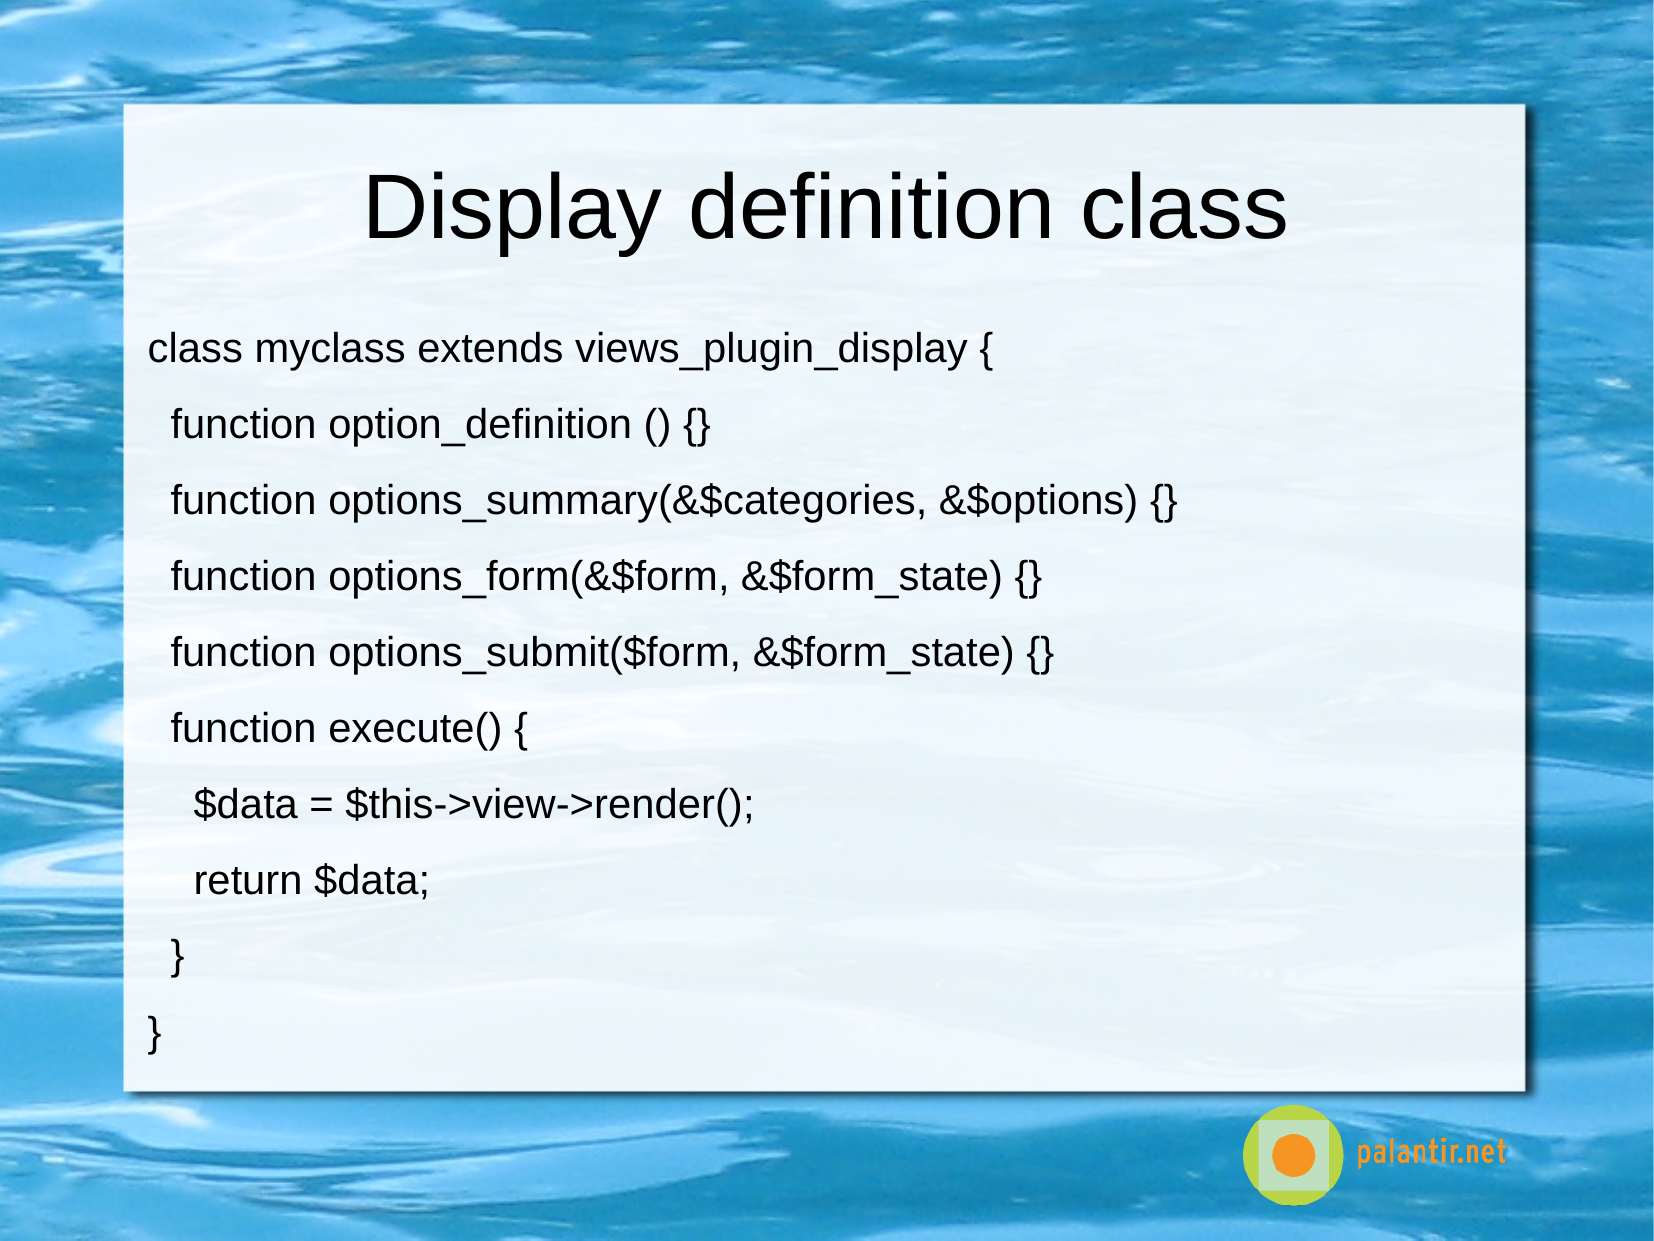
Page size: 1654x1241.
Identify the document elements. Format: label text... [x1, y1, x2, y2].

title Display definition class [147, 125, 1506, 288]
list class myclass extends views_plugin_display { function option_definition () {} function options_summary(&$categories, &$options) {} function options_form(&$form, &$form_state) {} function options_submit($form, &$form_state) {} function execute() { $data = $this->view->render(); return $data; } } [147, 324, 1506, 1055]
picture [0, 0, 1654, 1241]
